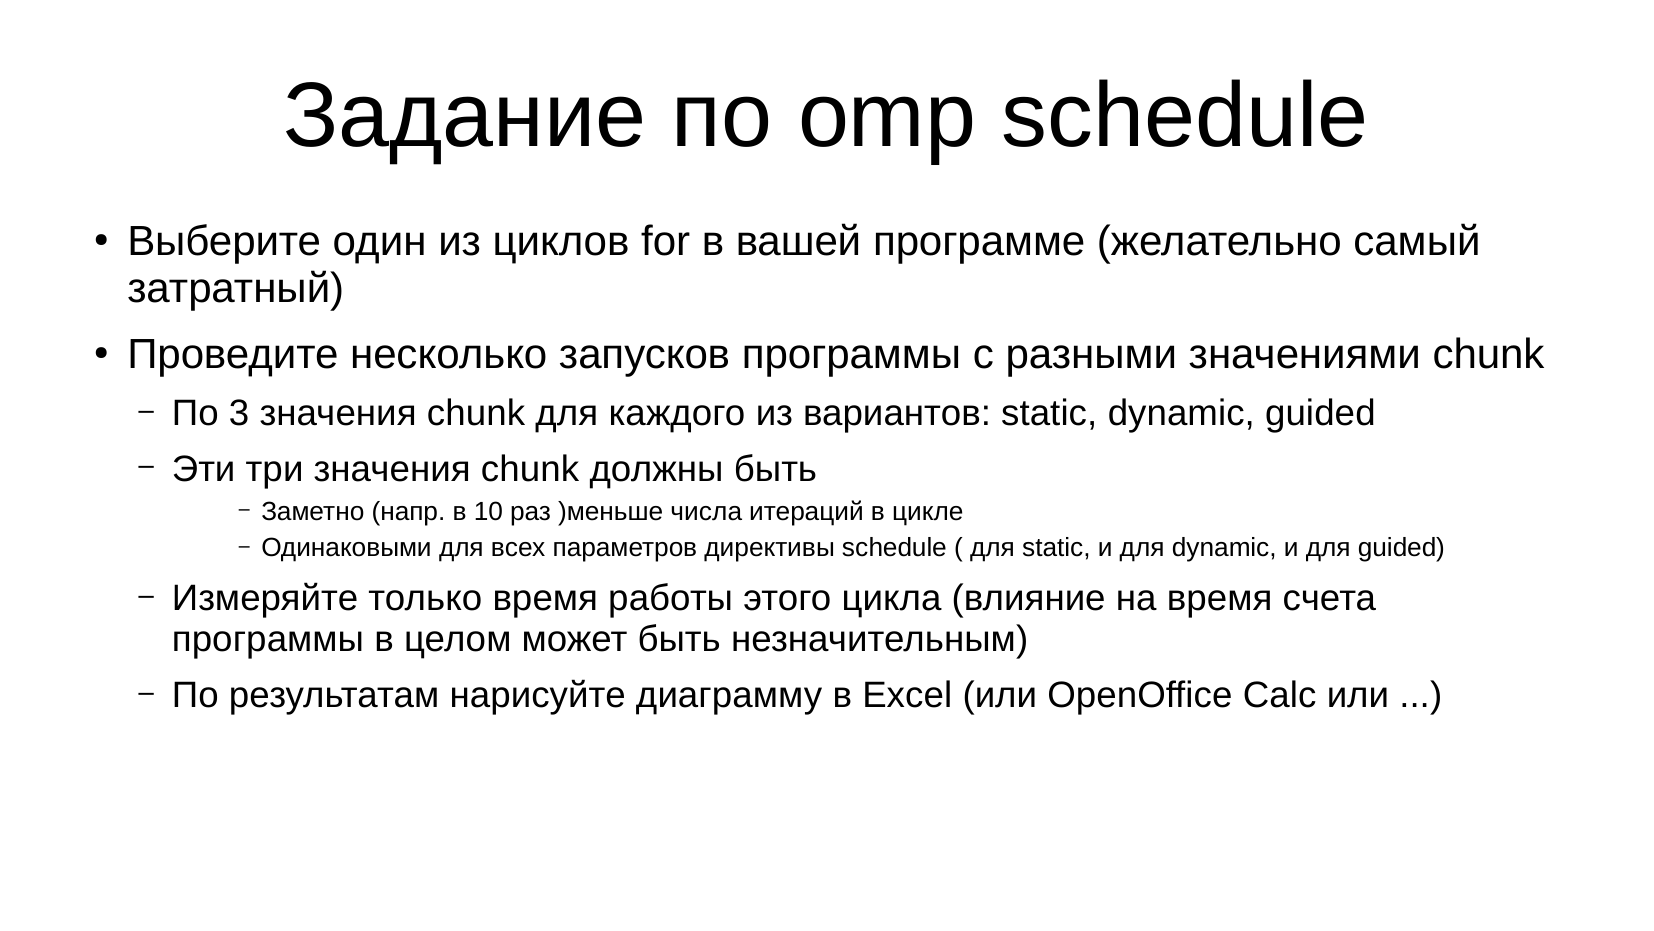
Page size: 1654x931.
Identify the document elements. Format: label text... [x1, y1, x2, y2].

list Выберите один из циклов for в вашей программе (желательно самый затратный) Проведите несколько запусков программы с разными значениями chunk По 3 значения chunk для каждого из вариантов: static, dynamic, guided Эти три значения chunk должны быть Заметно (напр. в 10 раз )меньше числа итераций в цикле Одинаковыми для всех параметров директивы schedule ( для static, и для dynamic, и для guided) Измеряйте только время работы этого цикла (влияние на время счета программы в целом может быть незначительным) По результатам нарисуйте диаграмму в Excel (или OpenOffice Calc или ...) [82, 217, 1571, 758]
title Задание по omp schedule [82, 37, 1571, 193]
